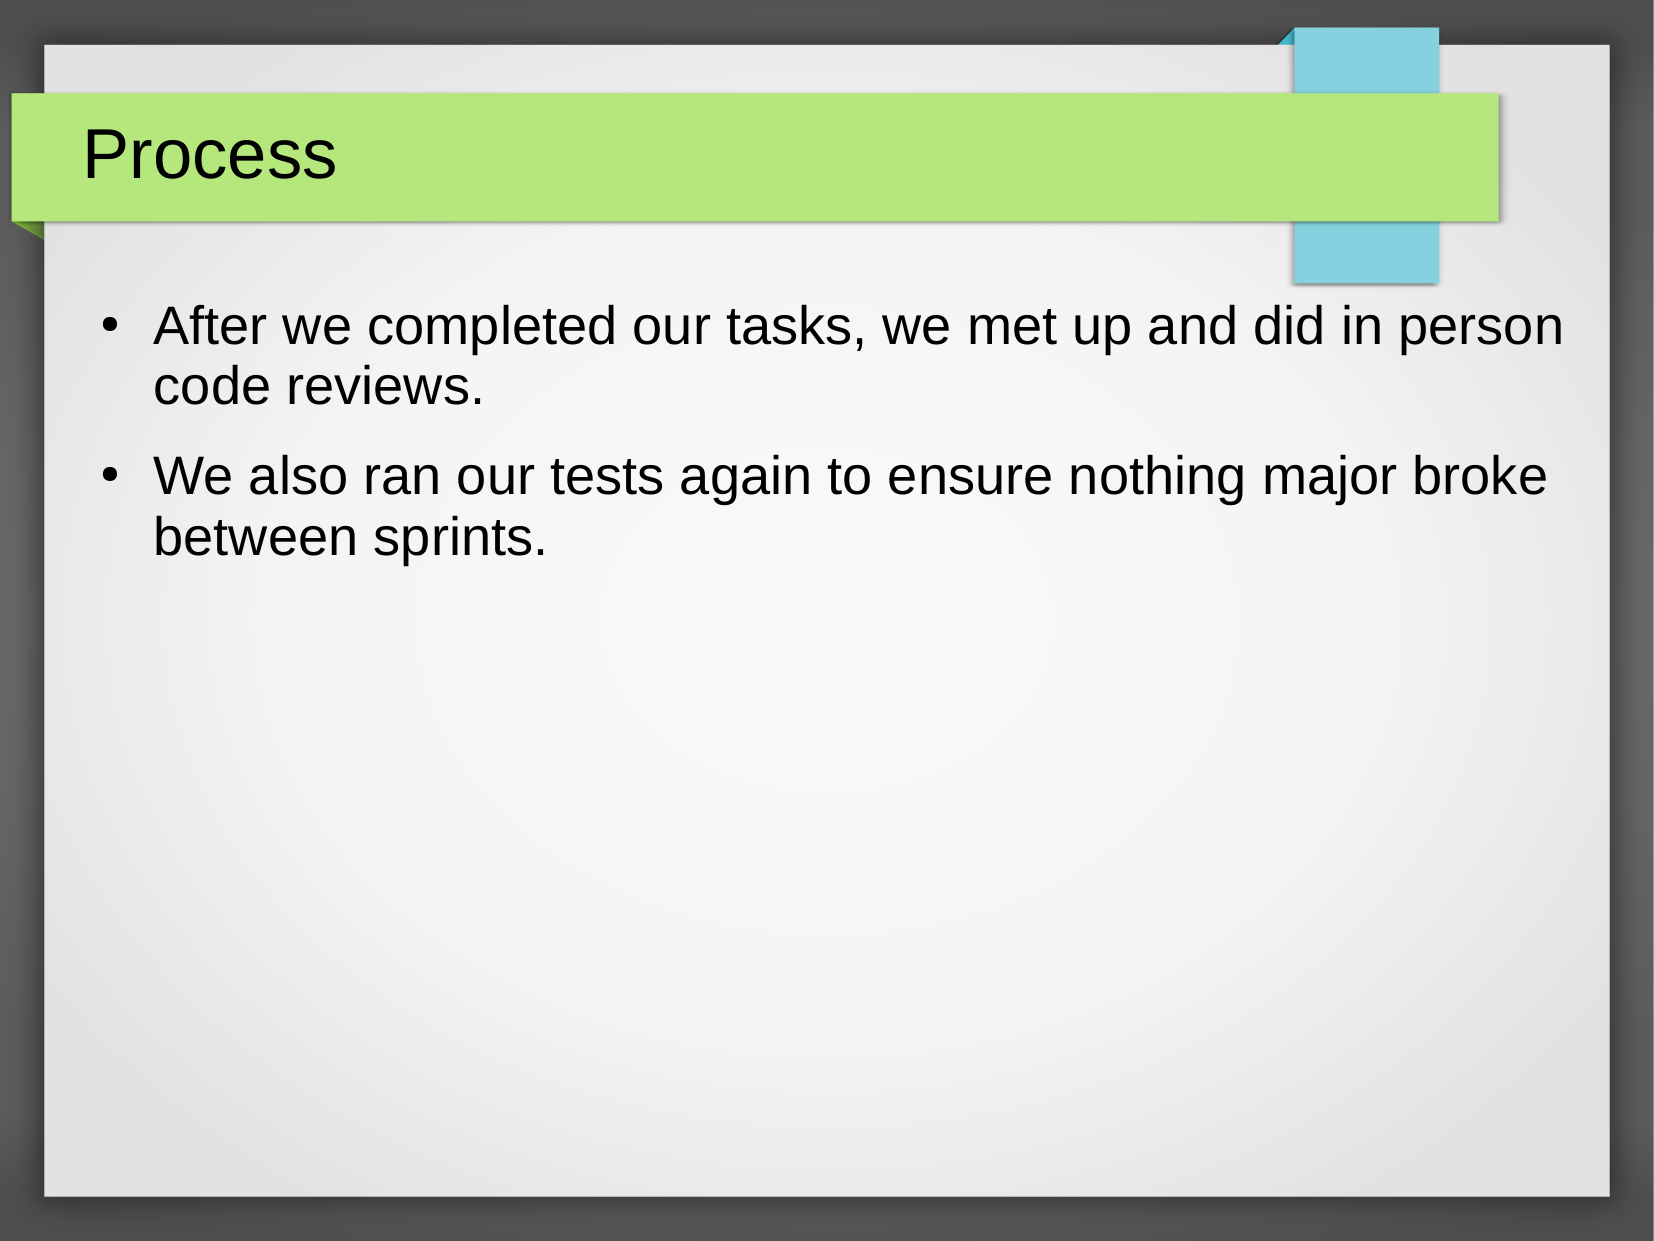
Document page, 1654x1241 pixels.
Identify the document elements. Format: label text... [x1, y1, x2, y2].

picture [0, 0, 1654, 1241]
list After we completed our tasks, we met up and did in person code reviews. We also ran our tests again to ensure nothing major broke between sprints. [82, 295, 1571, 1015]
title Process [82, 94, 1264, 213]
